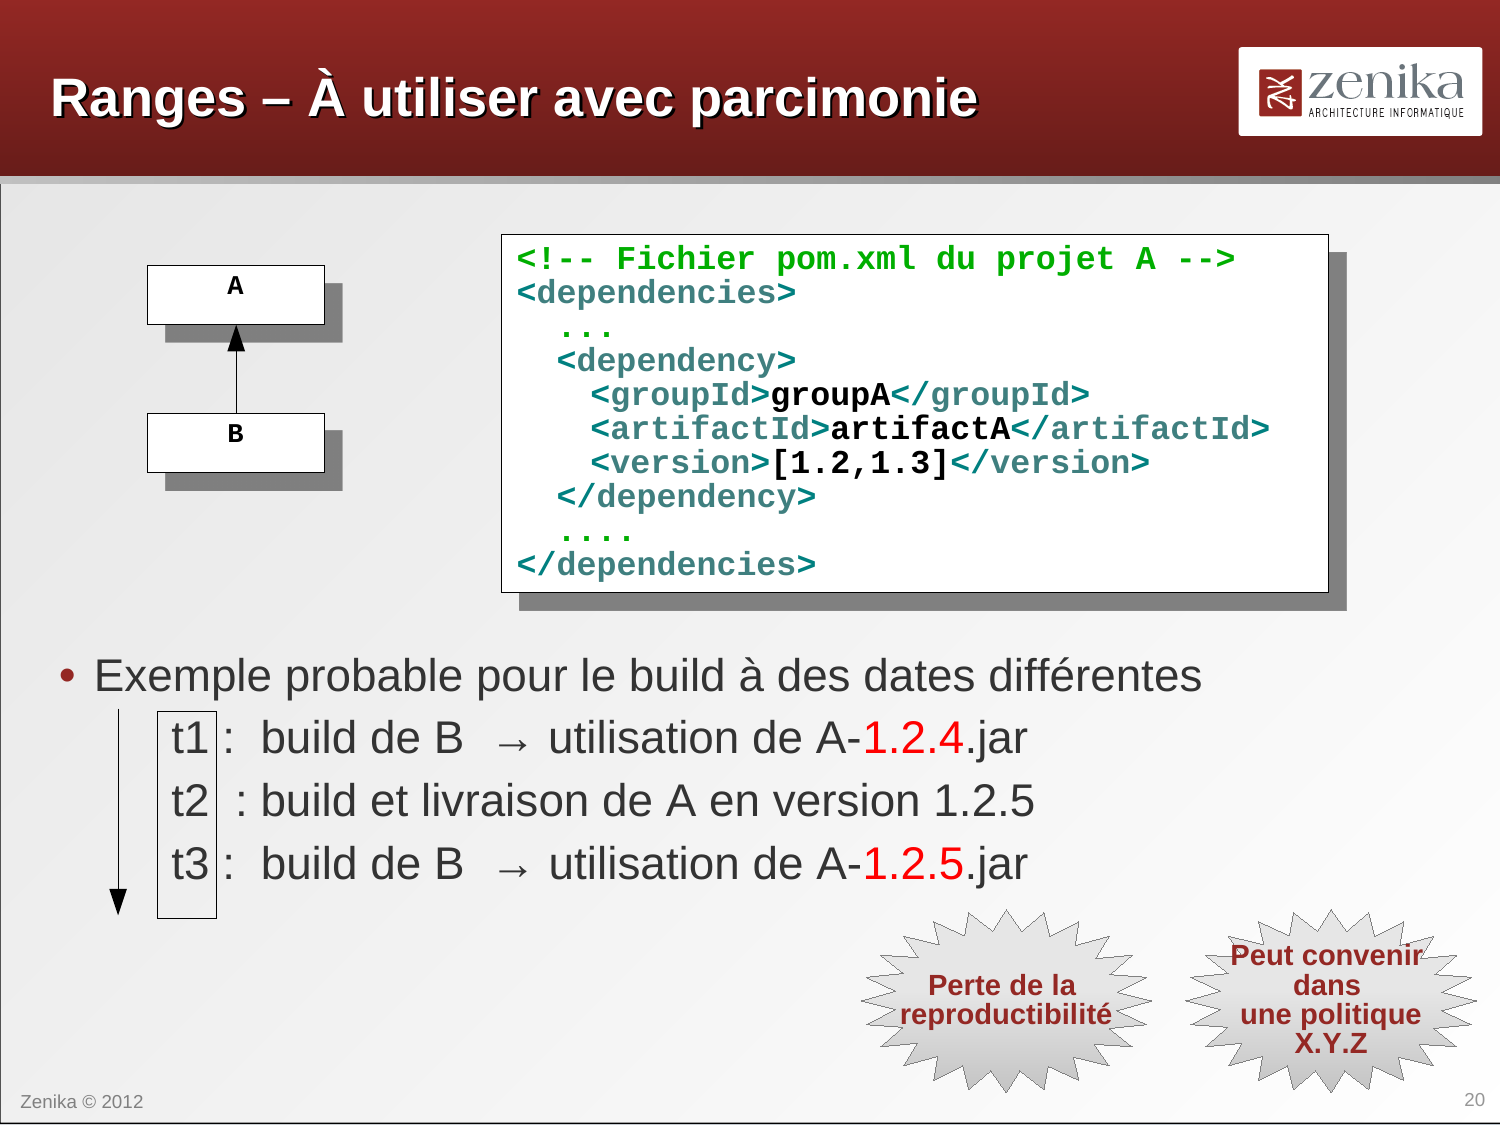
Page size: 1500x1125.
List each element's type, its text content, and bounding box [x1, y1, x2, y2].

title Ranges – À utiliser avec parcimonie [50, 22, 1206, 172]
text_box <!-- Fichier pom.xml du projet A --> <dependencies> ... <dependency> <groupId>groupA</groupId> <artifactId>artifactA</artifactId> <version>[1.2,1.3]</version> </dependency> .... </dependencies> [501, 234, 1329, 593]
text_box Peut convenir dans une politique X.Y.Z [1185, 909, 1477, 1093]
text_box A [147, 265, 325, 325]
picture [1257, 58, 1464, 125]
list Exemple probable pour le build à des dates différentes t1 : build de B → utilisation de A-1.2.4.jar t2 : build et livraison de A en version 1.2.5 t3 : build de B → utilisation de A-1.2.5.jar [59, 649, 1388, 941]
text_box Perte de la reproductibilité [861, 909, 1152, 1093]
text_box B [147, 413, 325, 473]
